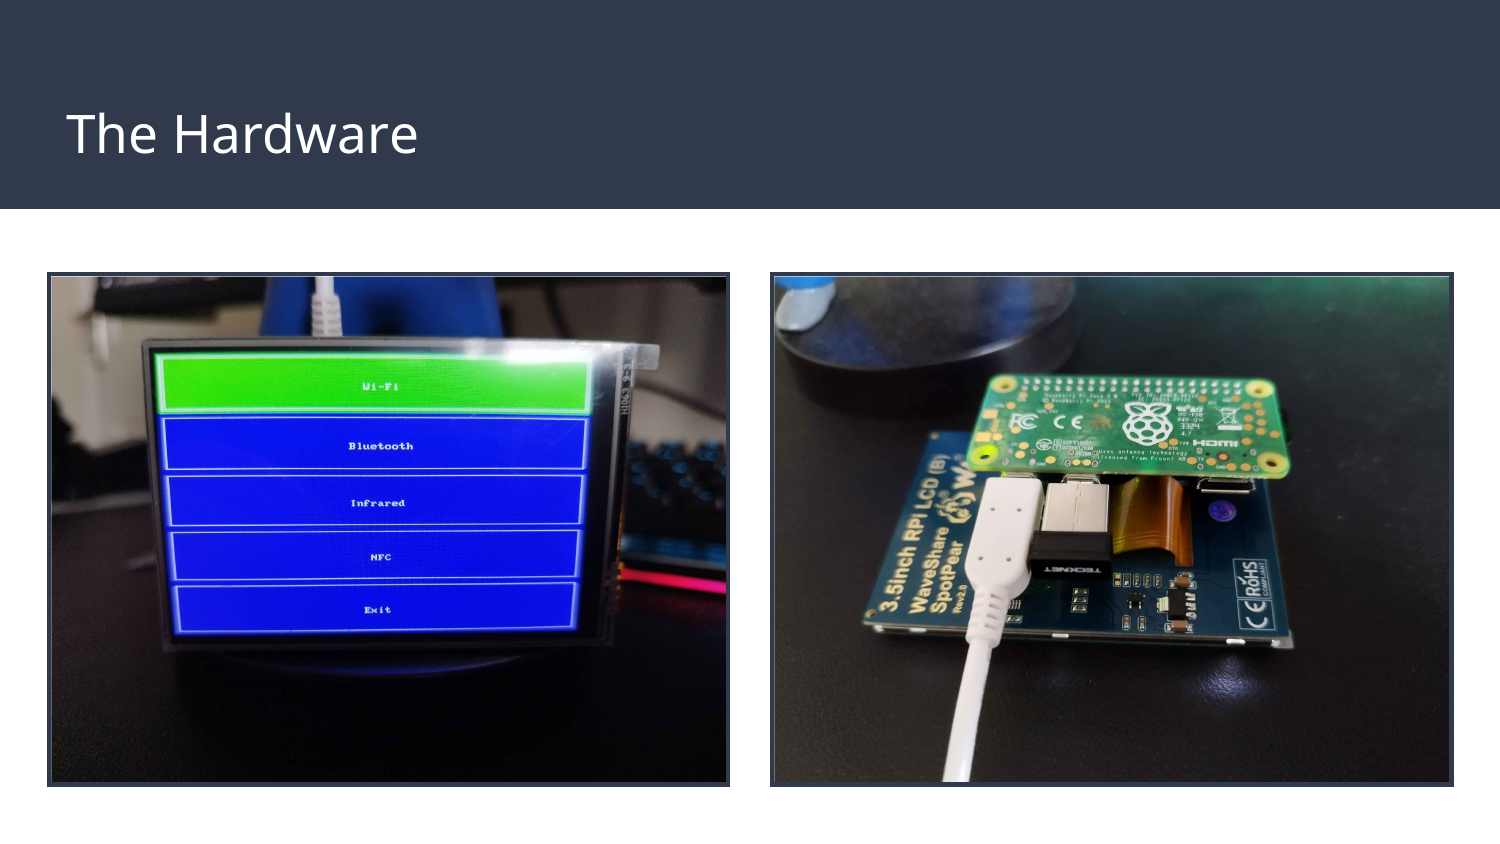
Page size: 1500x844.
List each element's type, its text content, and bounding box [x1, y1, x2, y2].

title The Hardware [51, 82, 1449, 185]
picture [774, 276, 1449, 783]
picture [51, 276, 726, 783]
